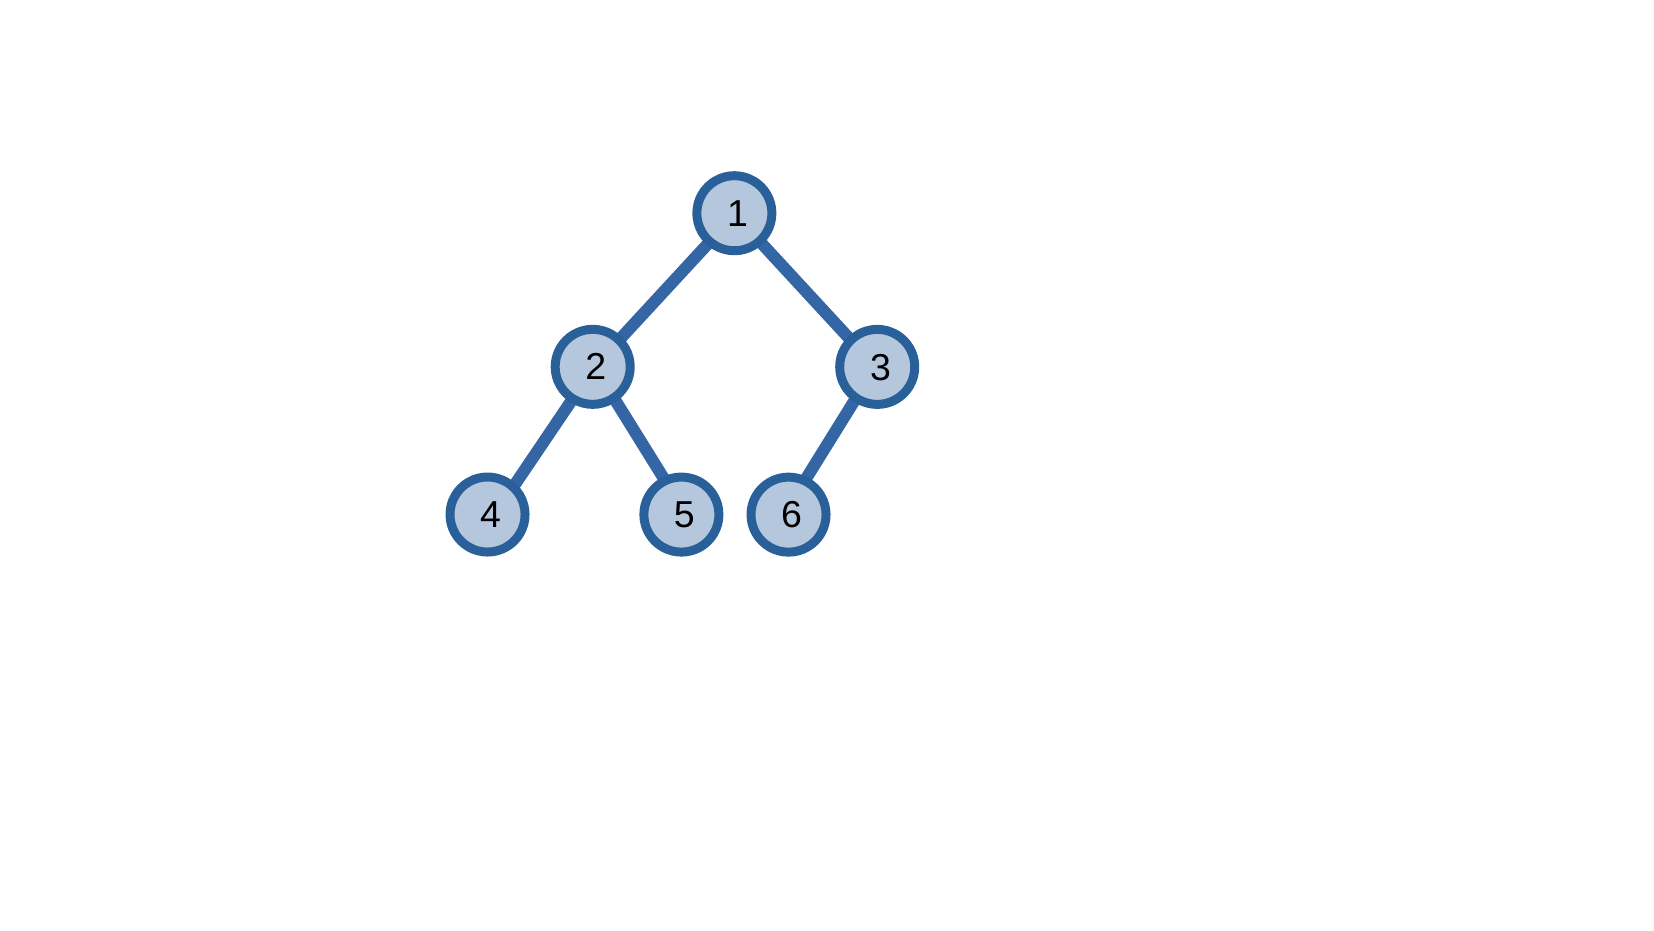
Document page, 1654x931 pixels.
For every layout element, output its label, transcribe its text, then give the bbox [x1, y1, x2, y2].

text_box 4 [450, 476, 526, 553]
text_box 5 [643, 477, 719, 553]
text_box 1 [696, 175, 772, 251]
text_box 3 [839, 329, 915, 405]
text_box 2 [555, 329, 631, 405]
text_box 6 [751, 477, 827, 553]
